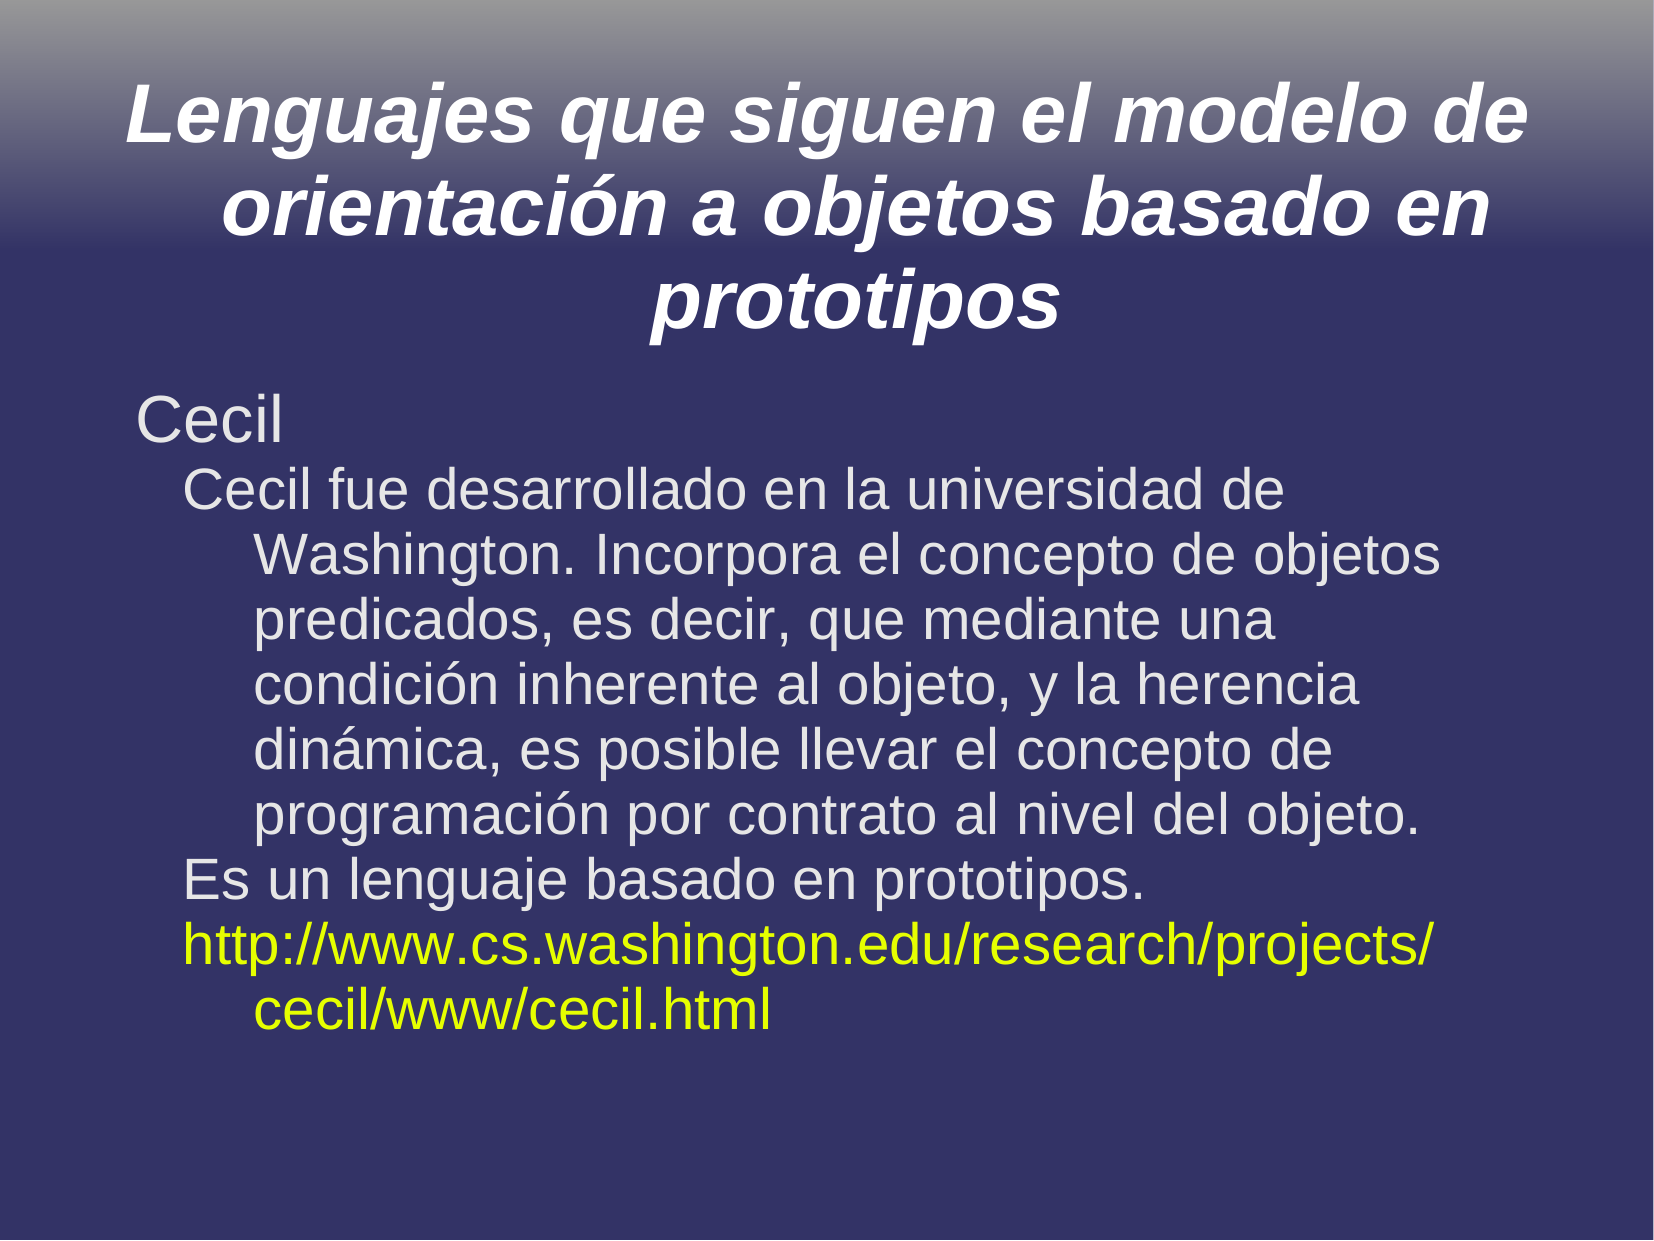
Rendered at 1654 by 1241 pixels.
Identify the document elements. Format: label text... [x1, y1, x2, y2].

list Cecil Cecil fue desarrollado en la universidad de Washington. Incorpora el concepto de objetos predicados, es decir, que mediante una condición inherente al objeto, y la herencia dinámica, es posible llevar el concepto de programación por contrato al nivel del objeto. Es un lenguaje basado en prototipos. http://www.cs.washington.edu/research/projects/cecil/www/cecil.html [123, 382, 1536, 1164]
title Lenguajes que siguen el modelo de orientación a objetos basado en prototipos [121, 65, 1534, 348]
